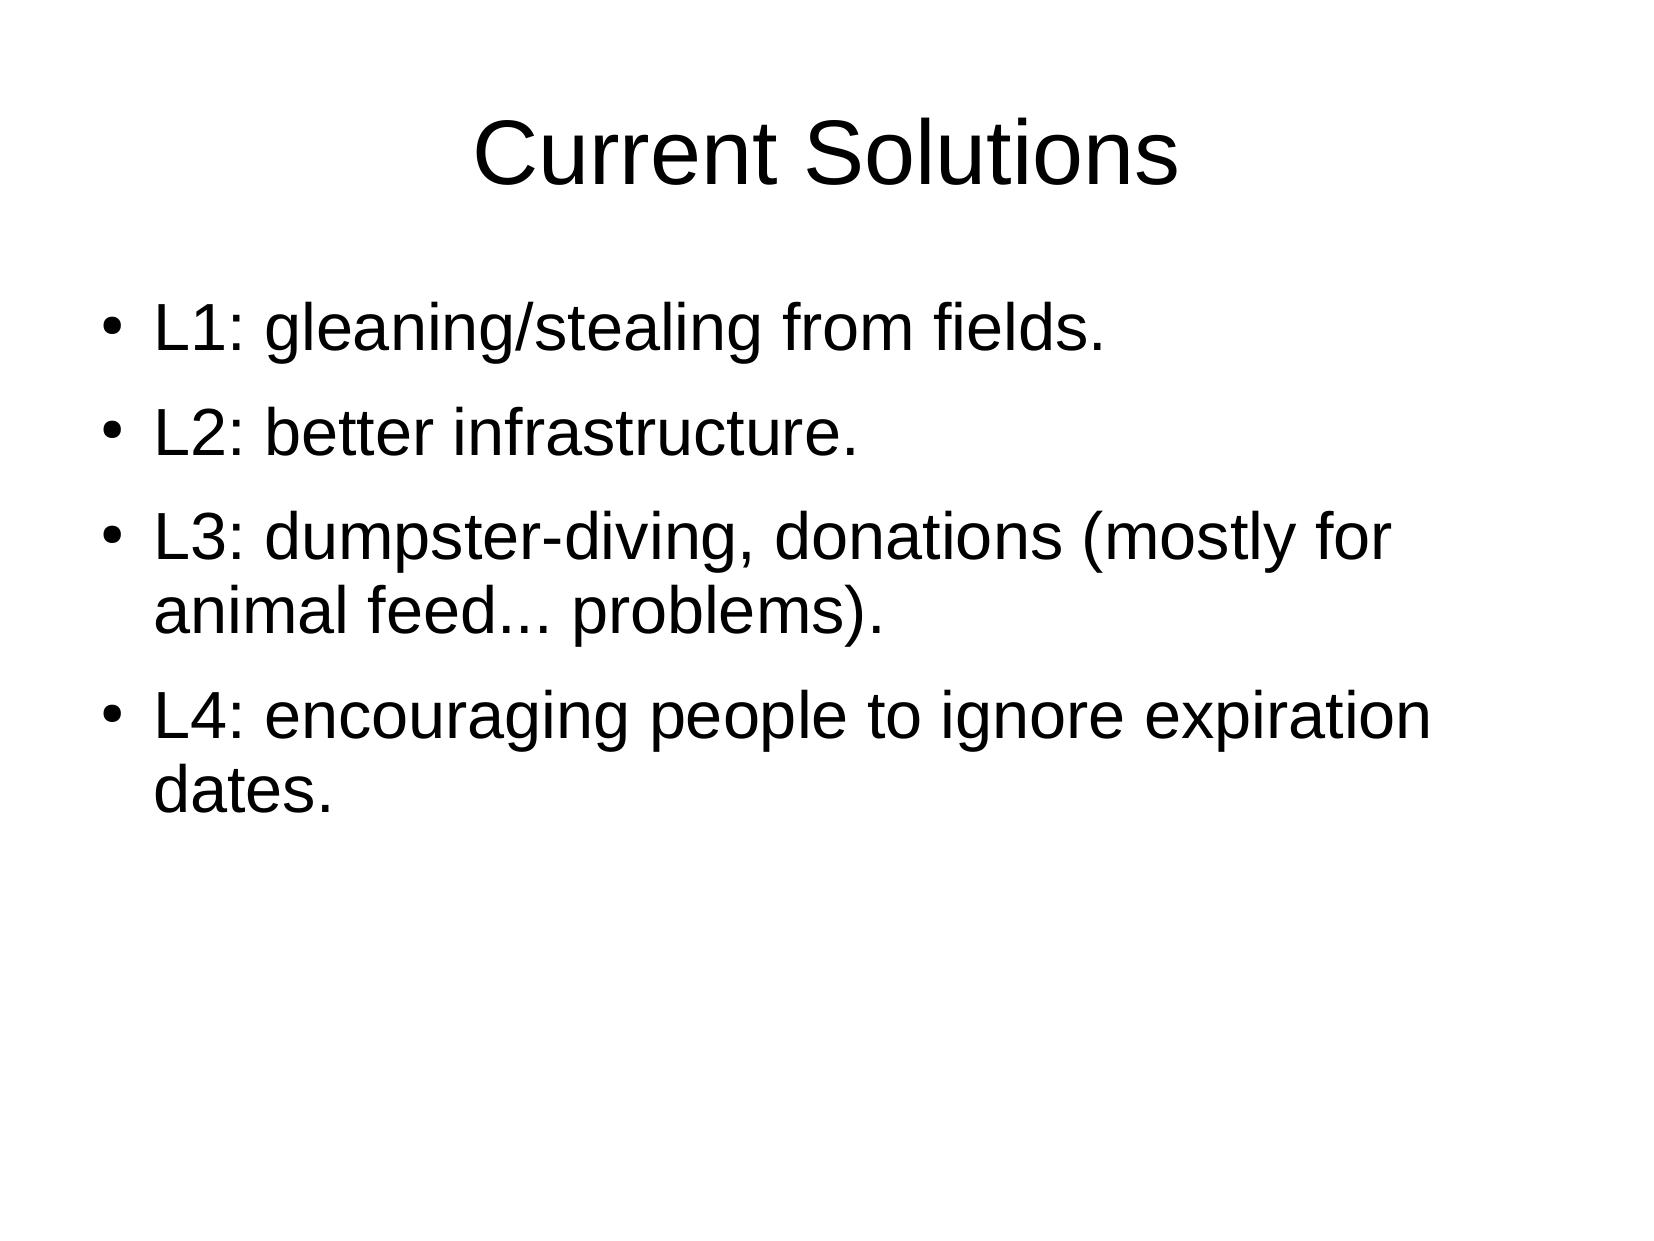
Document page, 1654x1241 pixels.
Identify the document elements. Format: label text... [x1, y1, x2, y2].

title Current Solutions [82, 49, 1571, 257]
list L1: gleaning/stealing from fields. L2: better infrastructure. L3: dumpster-diving, donations (mostly for animal feed... problems). L4: encouraging people to ignore expiration dates. [82, 290, 1571, 1109]
